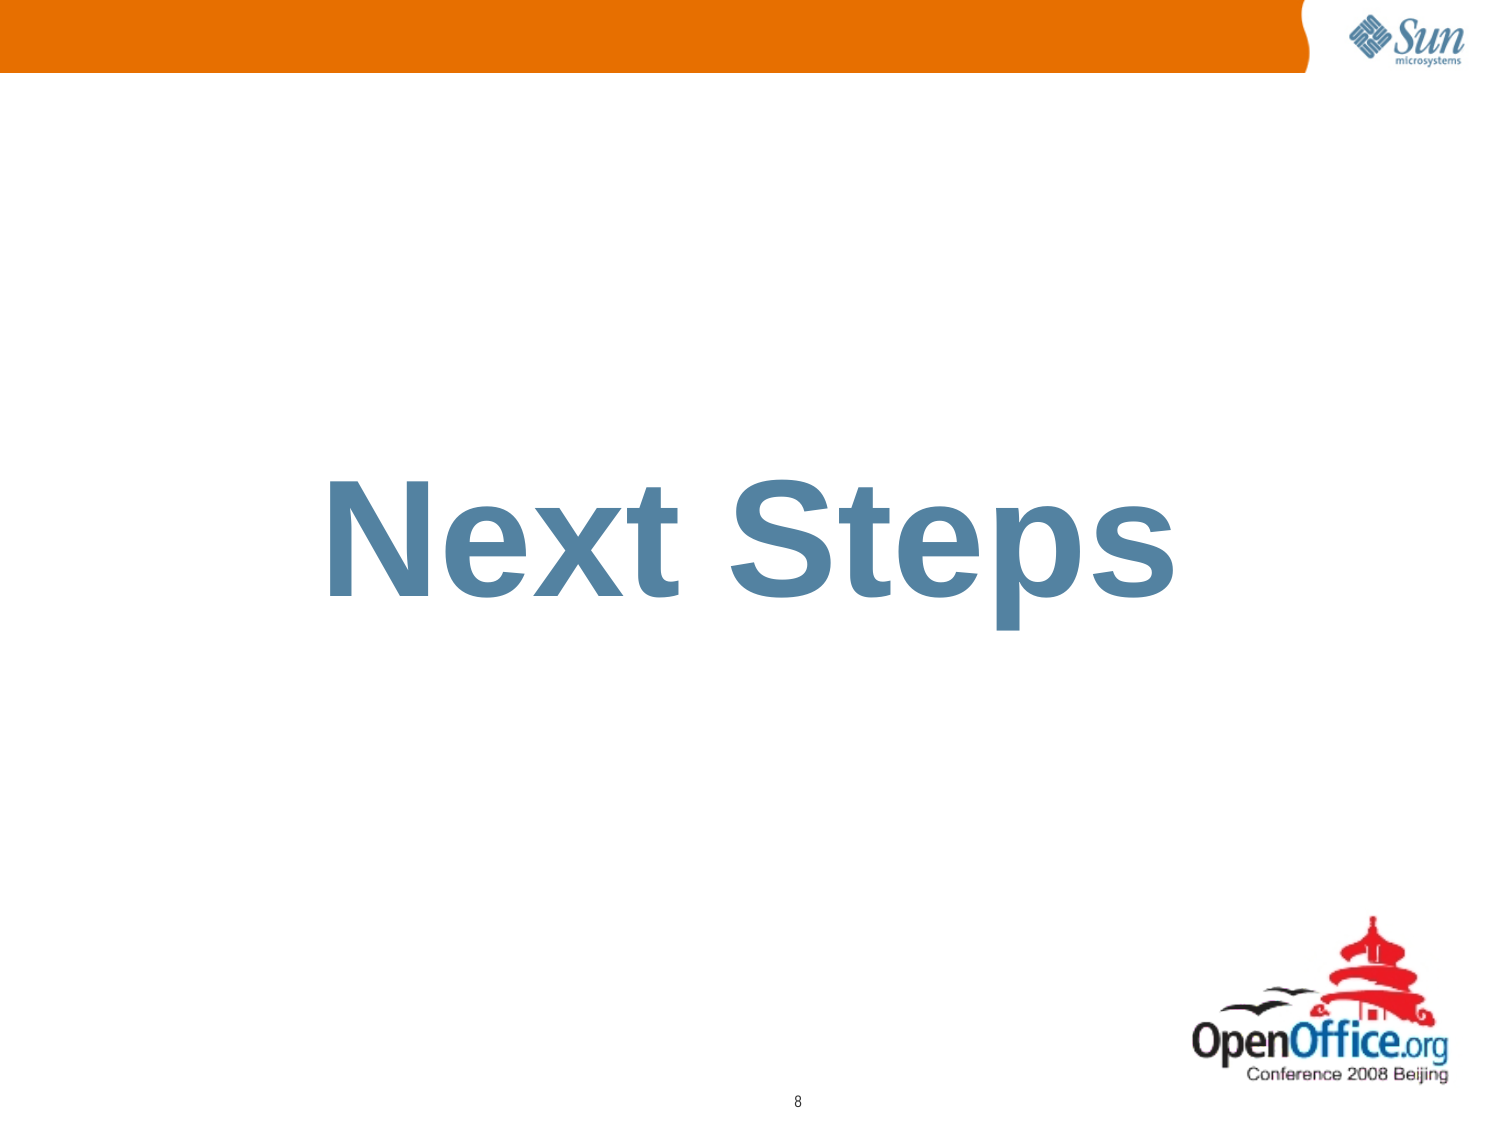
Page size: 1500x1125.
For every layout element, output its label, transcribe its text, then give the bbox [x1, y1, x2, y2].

picture [0, 0, 1500, 73]
text_box Next Steps [319, 469, 1181, 656]
picture [1179, 906, 1463, 1105]
